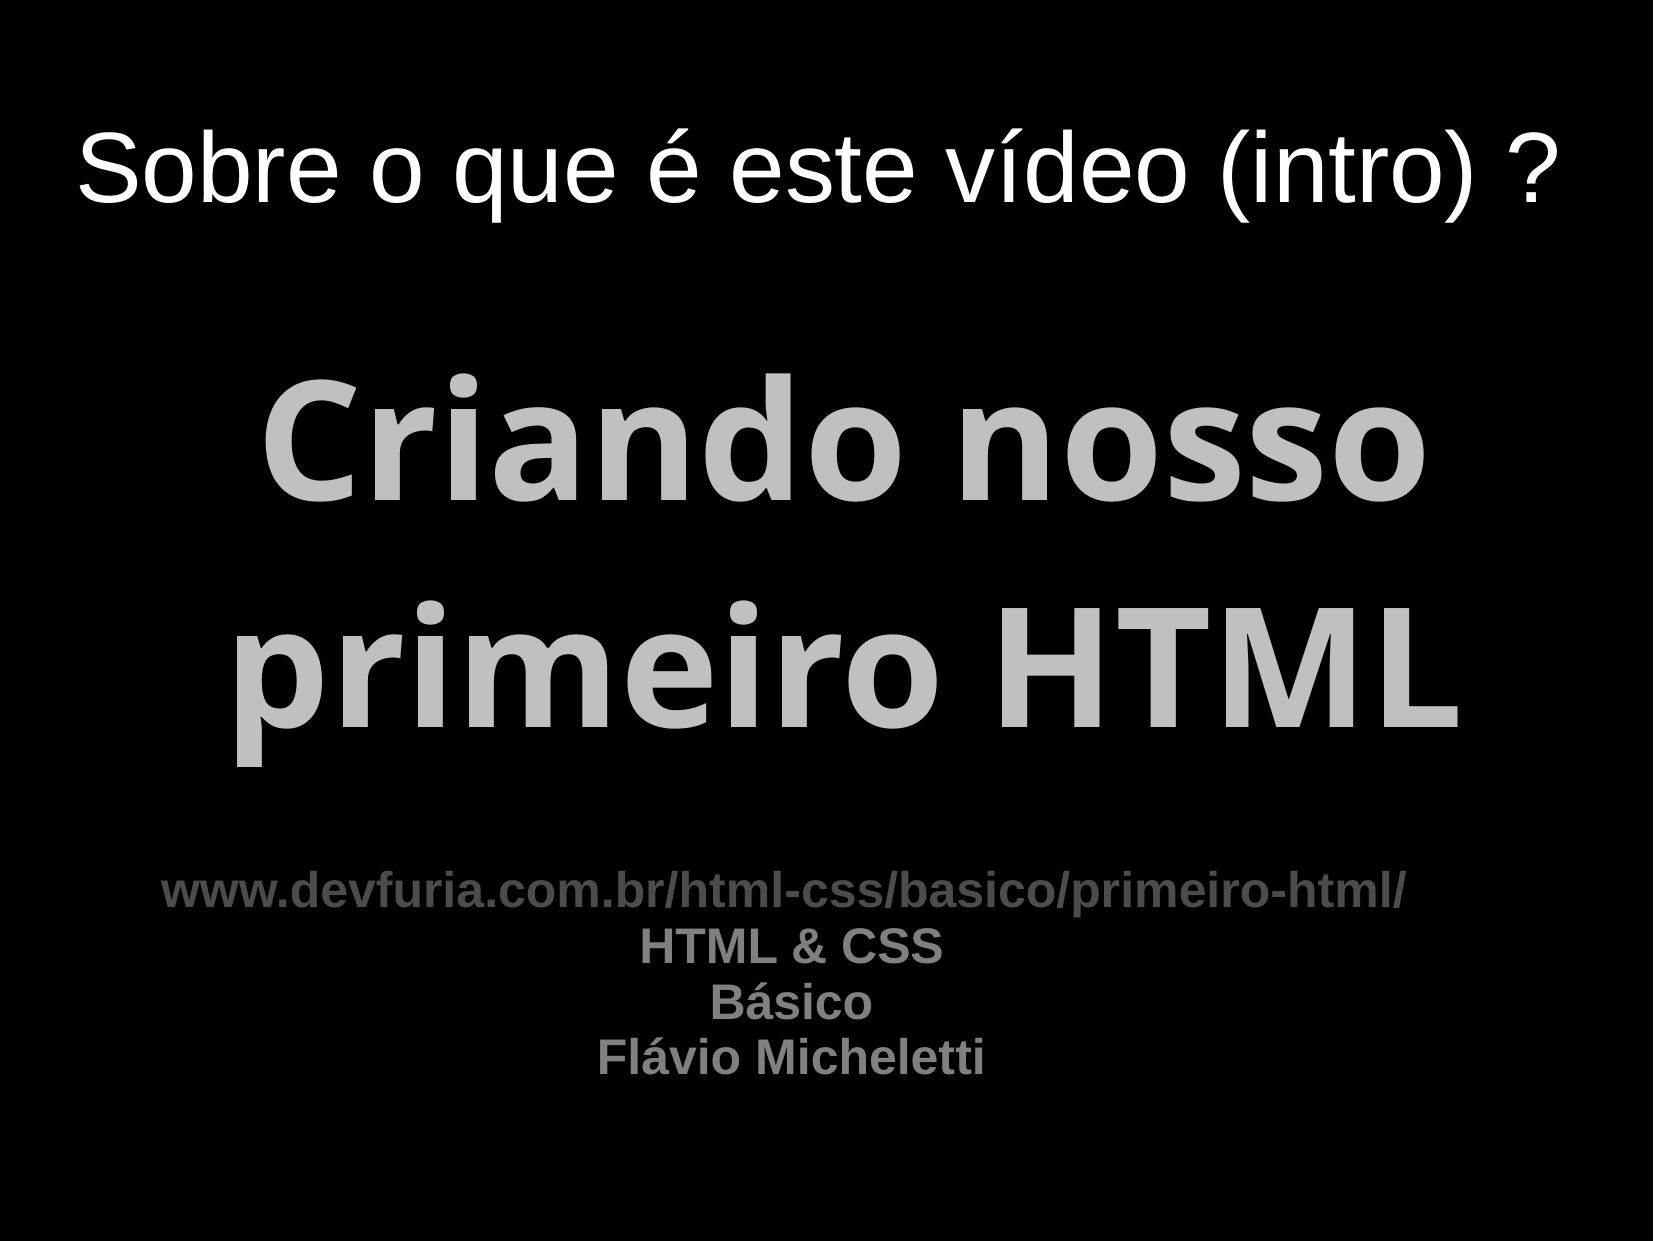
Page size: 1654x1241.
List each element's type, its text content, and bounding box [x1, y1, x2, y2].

text_box www.devfuria.com.br/html-css/basico/primeiro-html/ HTML & CSS Básico Flávio Micheletti [69, 855, 1501, 1096]
text_box Criando nosso primeiro HTML [210, 315, 1425, 736]
text_box Sobre o que é este vídeo (intro) ? [60, 105, 1578, 232]
